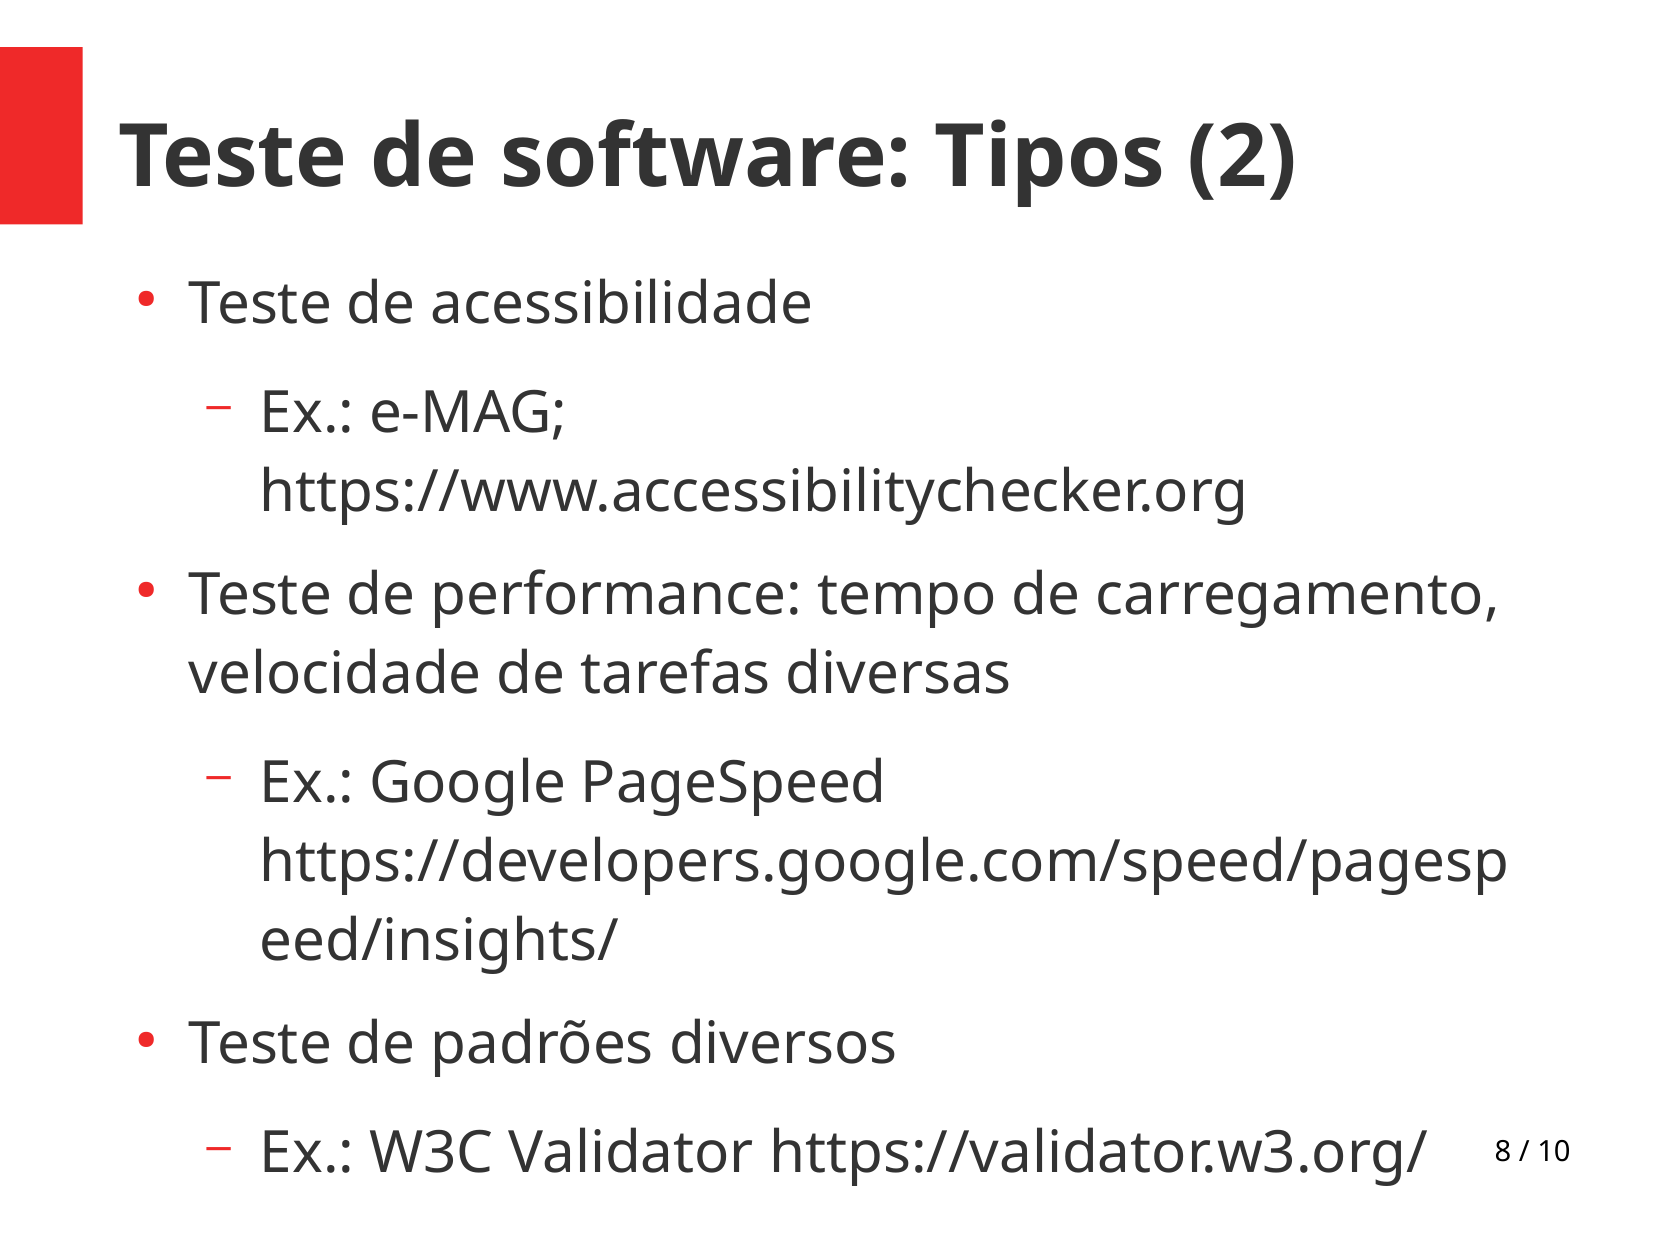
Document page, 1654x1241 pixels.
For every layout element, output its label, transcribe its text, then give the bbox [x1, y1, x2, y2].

list Teste de acessibilidade Ex.: e-MAG; https://www.accessibilitychecker.org Teste de performance: tempo de carregamento, velocidade de tarefas diversas Ex.: Google PageSpeed https://developers.google.com/speed/pagespeed/insights/ Teste de padrões diversos Ex.: W3C Validator https://validator.w3.org/ [118, 261, 1536, 981]
title Teste de software: Tipos (2) [118, 49, 1571, 257]
